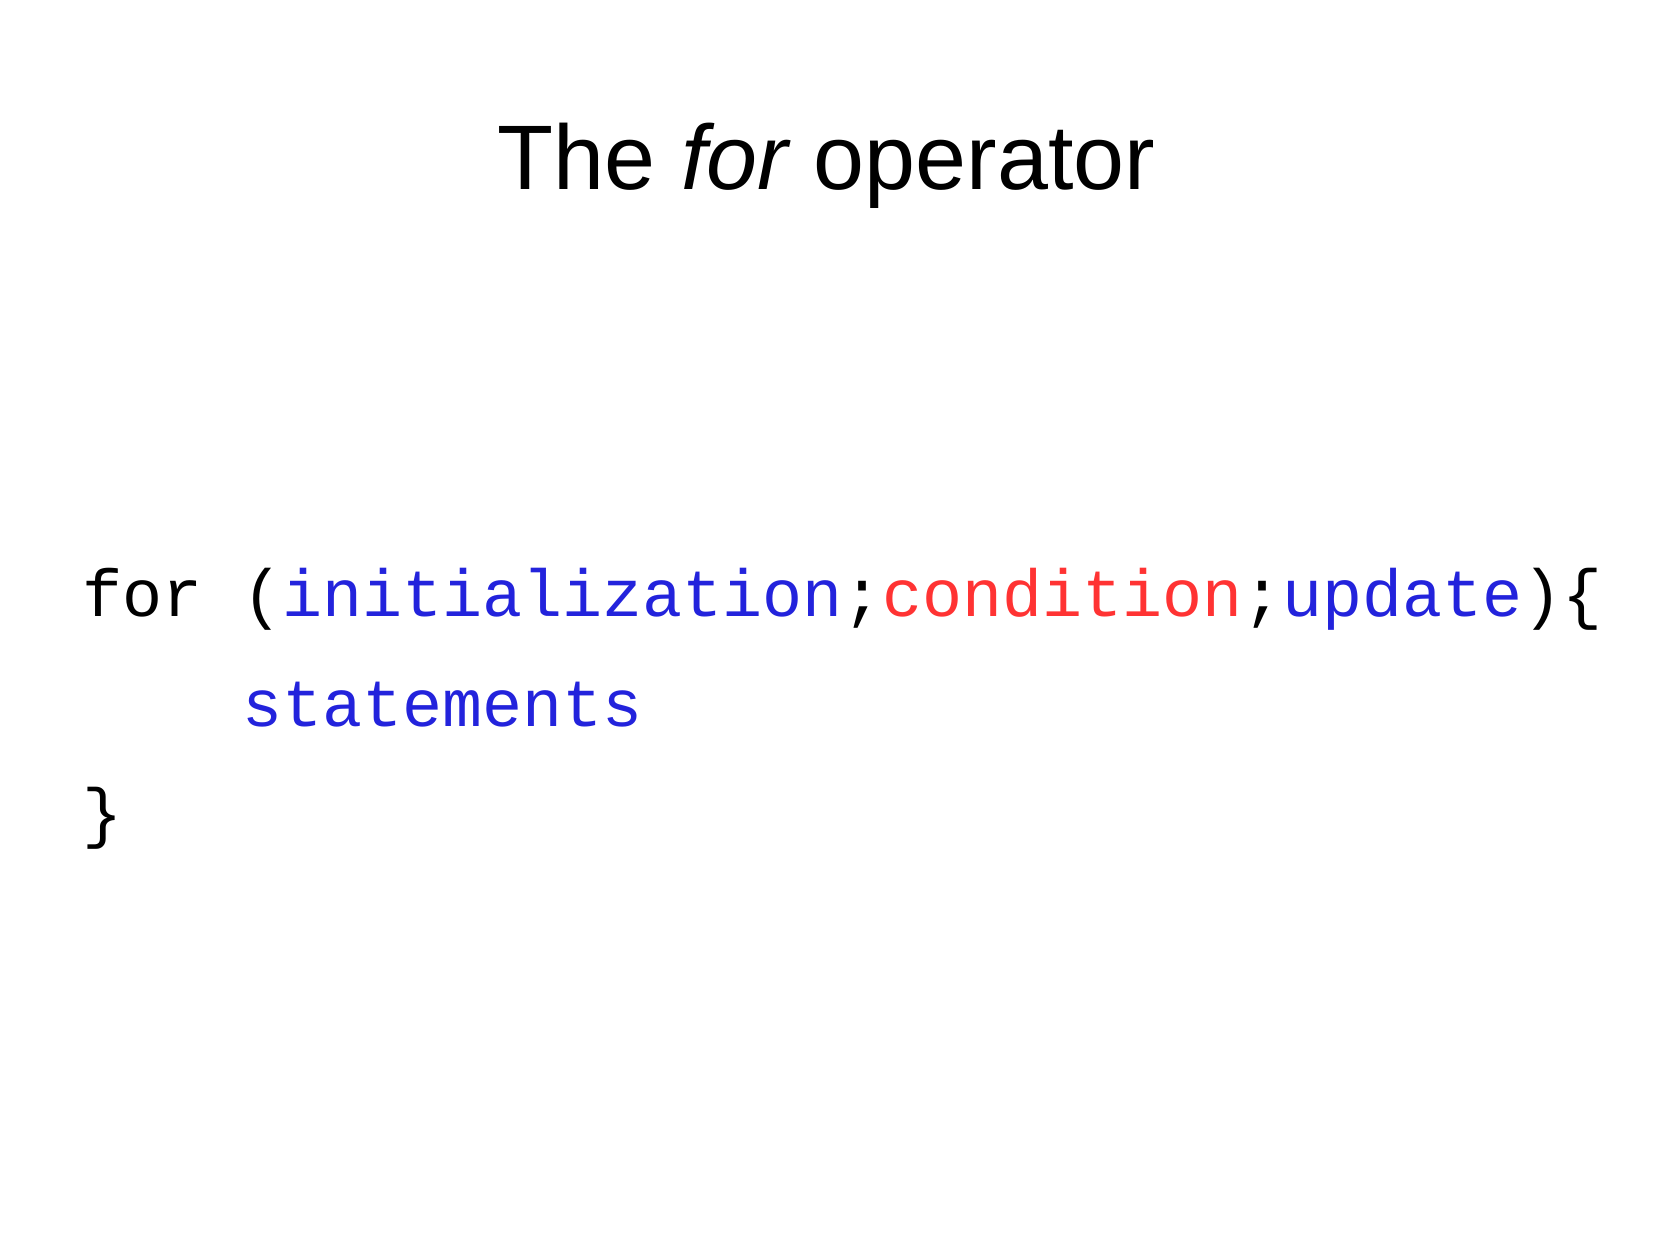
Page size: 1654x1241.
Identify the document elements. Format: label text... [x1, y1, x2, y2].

title The for operator [82, 56, 1571, 250]
subtitle for (initialization;condition;update){ statements } [82, 297, 1613, 1102]
